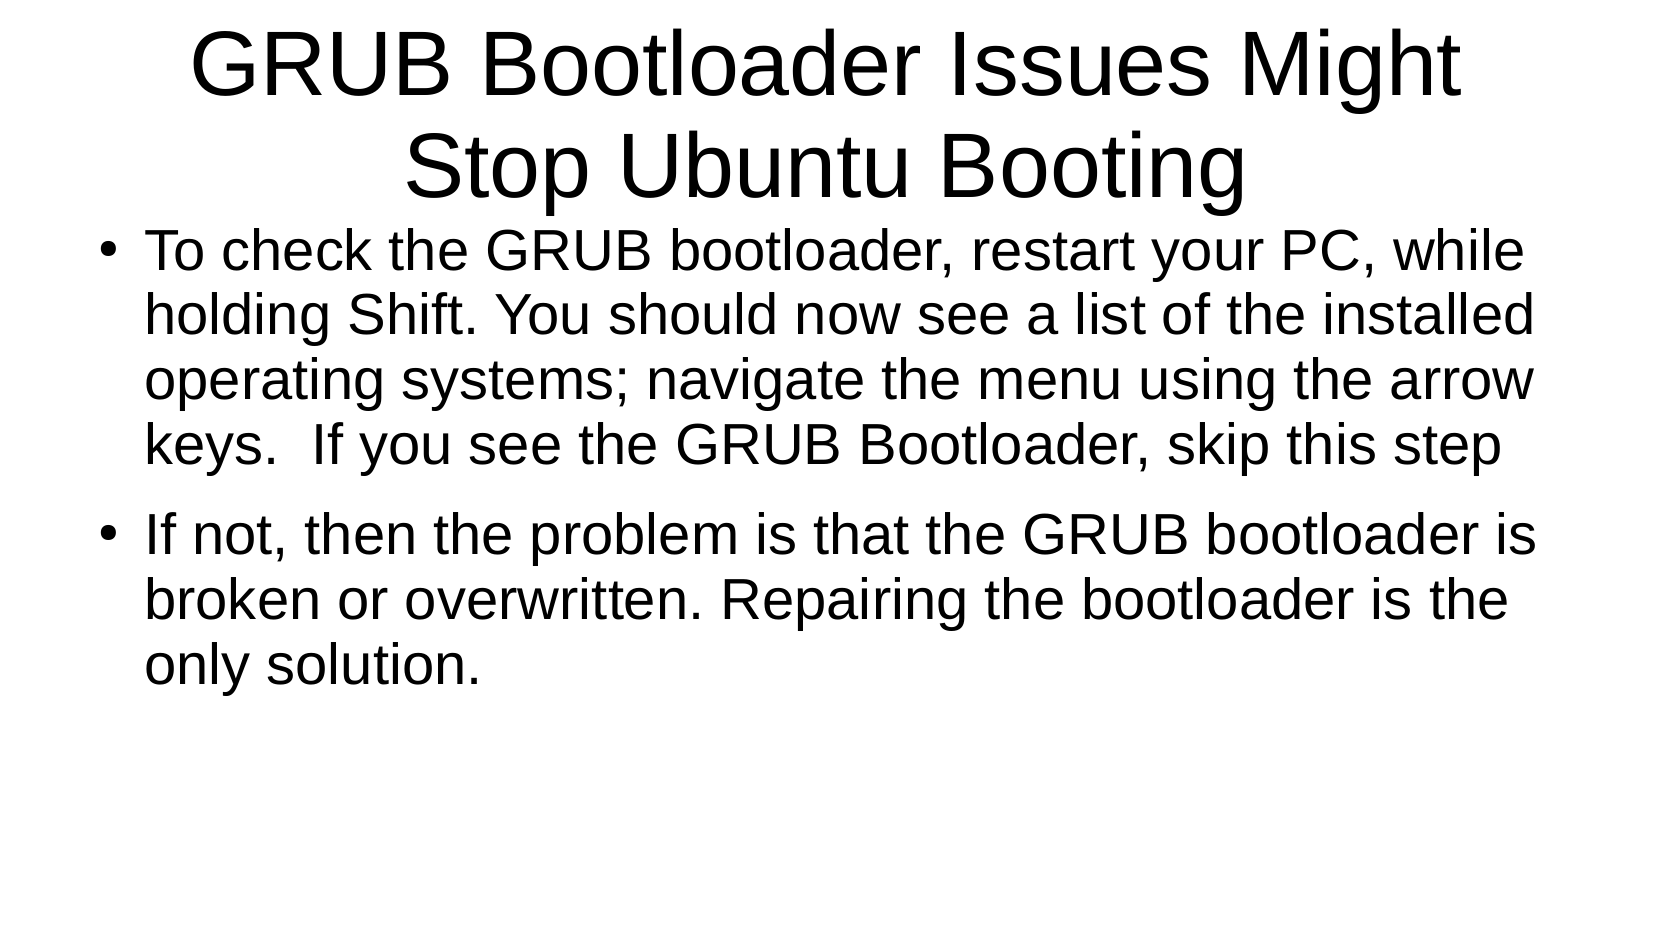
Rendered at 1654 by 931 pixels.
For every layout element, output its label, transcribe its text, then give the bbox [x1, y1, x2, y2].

title GRUB Bootloader Issues Might Stop Ubuntu Booting [82, 12, 1571, 217]
list To check the GRUB bootloader, restart your PC, while holding Shift. You should now see a list of the installed operating systems; navigate the menu using the arrow keys. If you see the GRUB Bootloader, skip this step If not, then the problem is that the GRUB bootloader is broken or overwritten. Repairing the bootloader is the only solution. [82, 217, 1571, 758]
